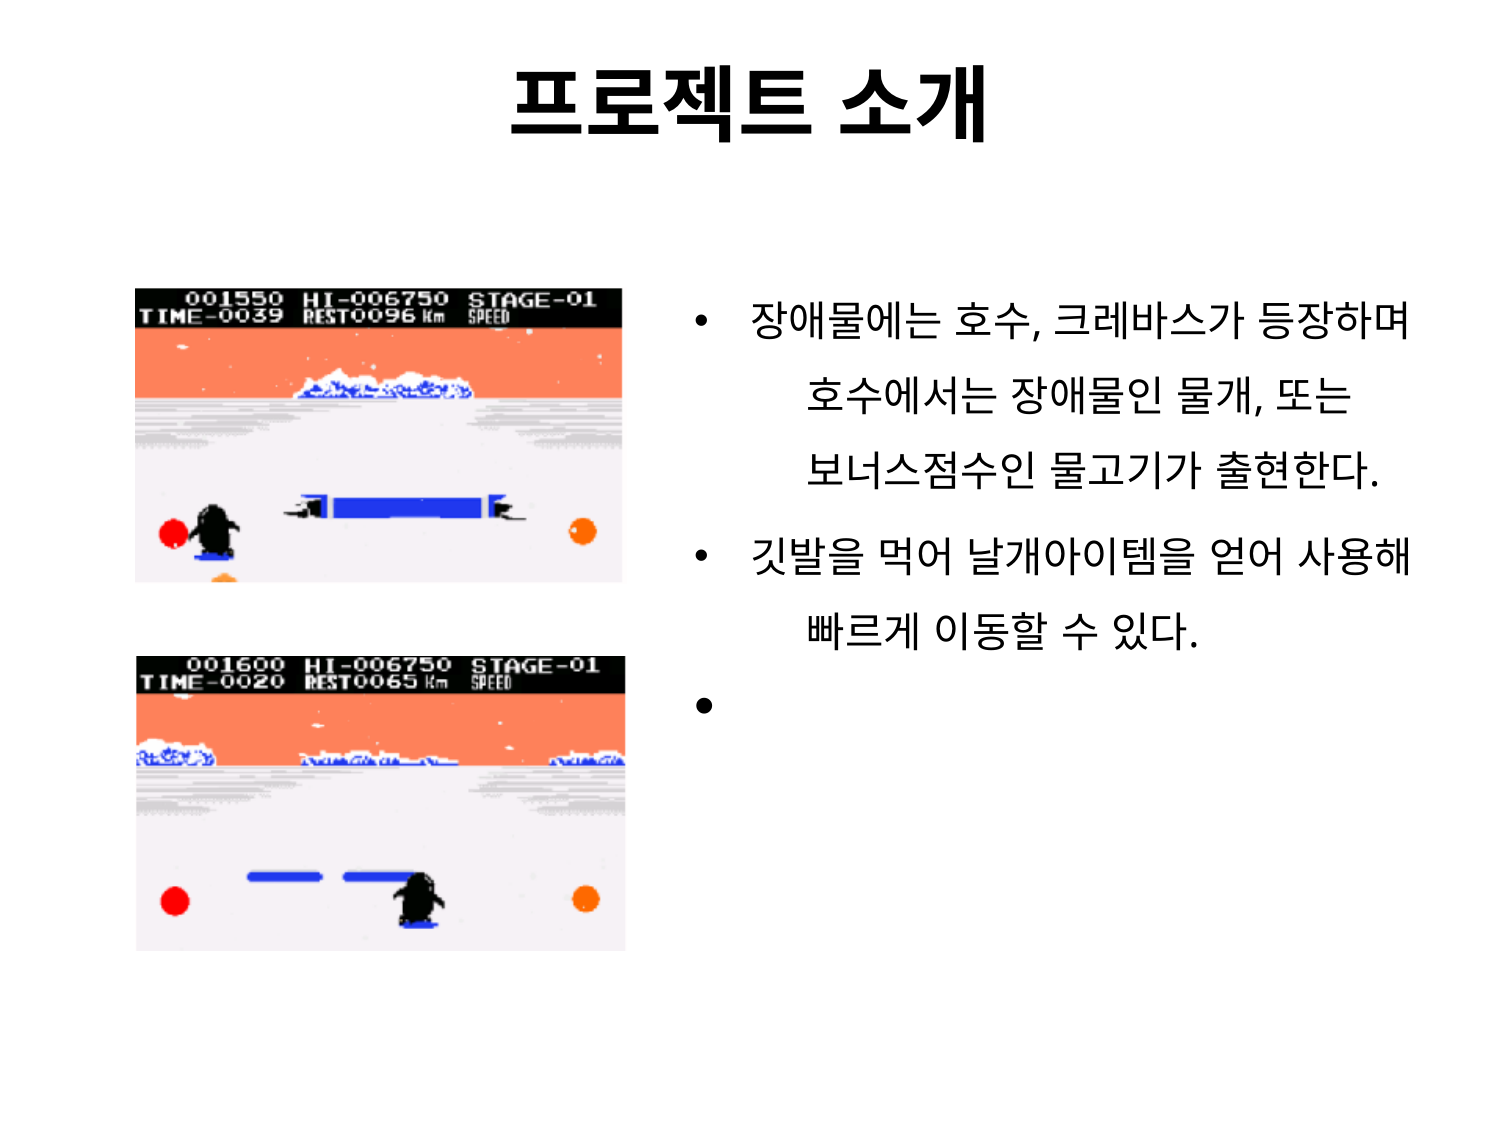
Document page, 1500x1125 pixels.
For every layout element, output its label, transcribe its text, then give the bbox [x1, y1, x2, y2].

picture [135, 287, 627, 585]
title 프로젝트 소개 [75, 45, 1426, 233]
list [75, 262, 679, 1005]
list 장애물에는 호수, 크레바스가 등장하며 호수에서는 장애물인 물개, 또는 보너스점수인 물고기가 출현한다. 깃발을 먹어 날개아이템을 얻어 사용해 빠르게 이동할 수 있다. [679, 262, 1447, 1005]
picture [135, 656, 627, 951]
